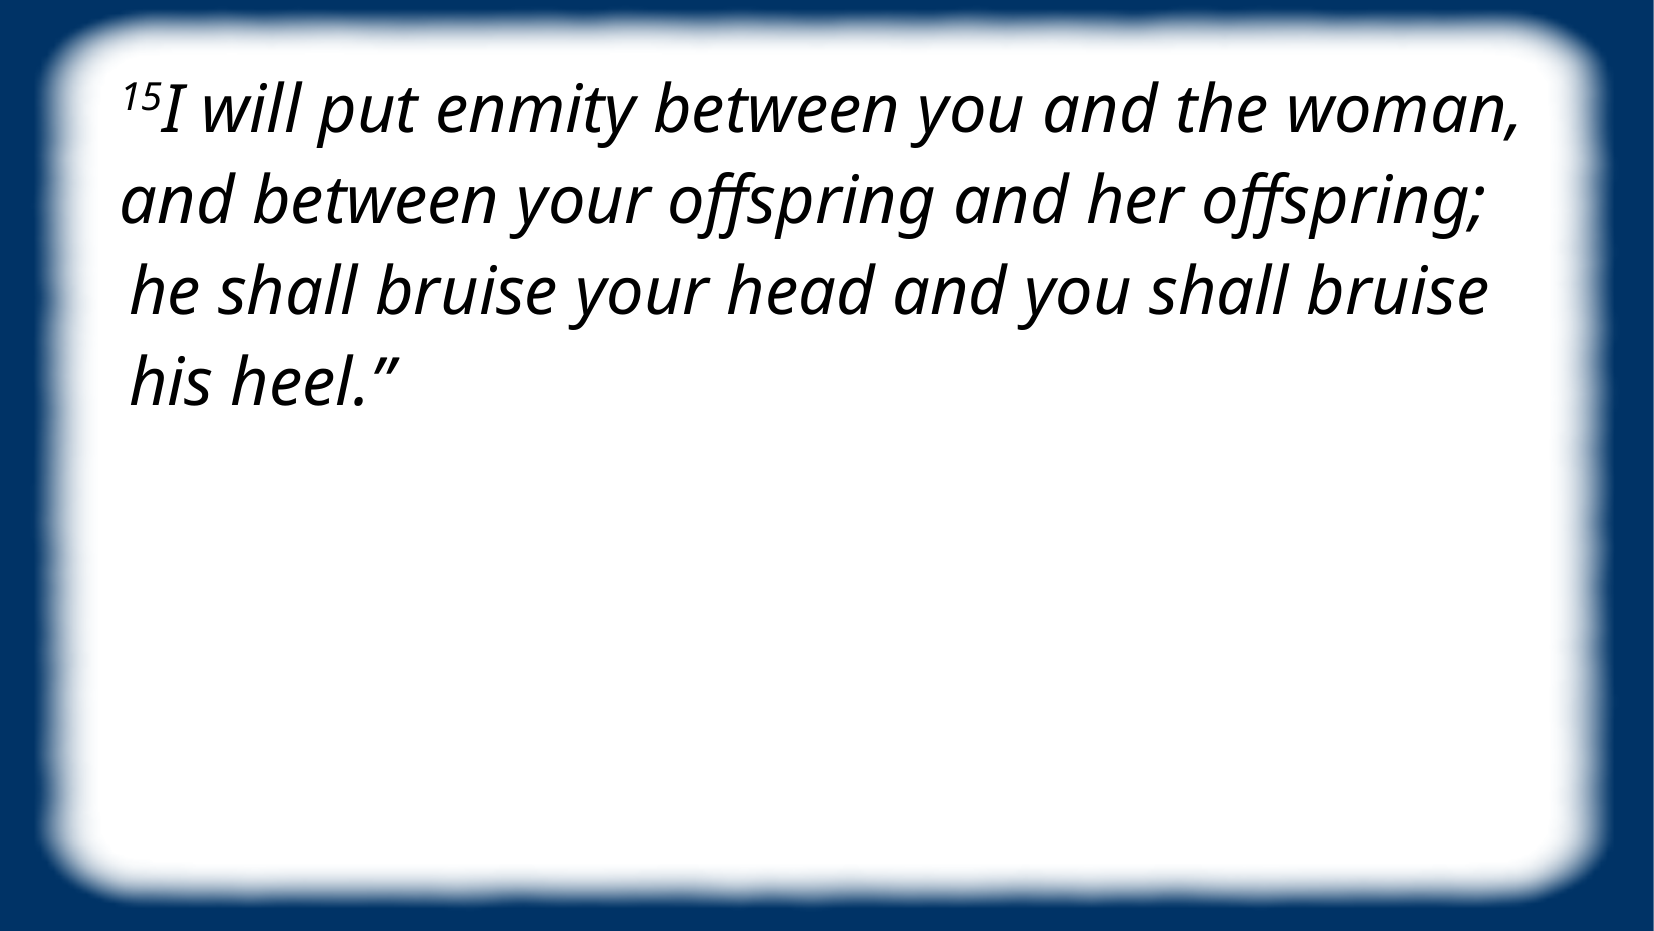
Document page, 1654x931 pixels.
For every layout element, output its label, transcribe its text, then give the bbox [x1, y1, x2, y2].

text_box 15I will put enmity between you and the woman, and between your offspring and her offspring; he shall bruise your head and you shall bruise his heel.” [105, 54, 1564, 446]
picture [0, 0, 1654, 931]
